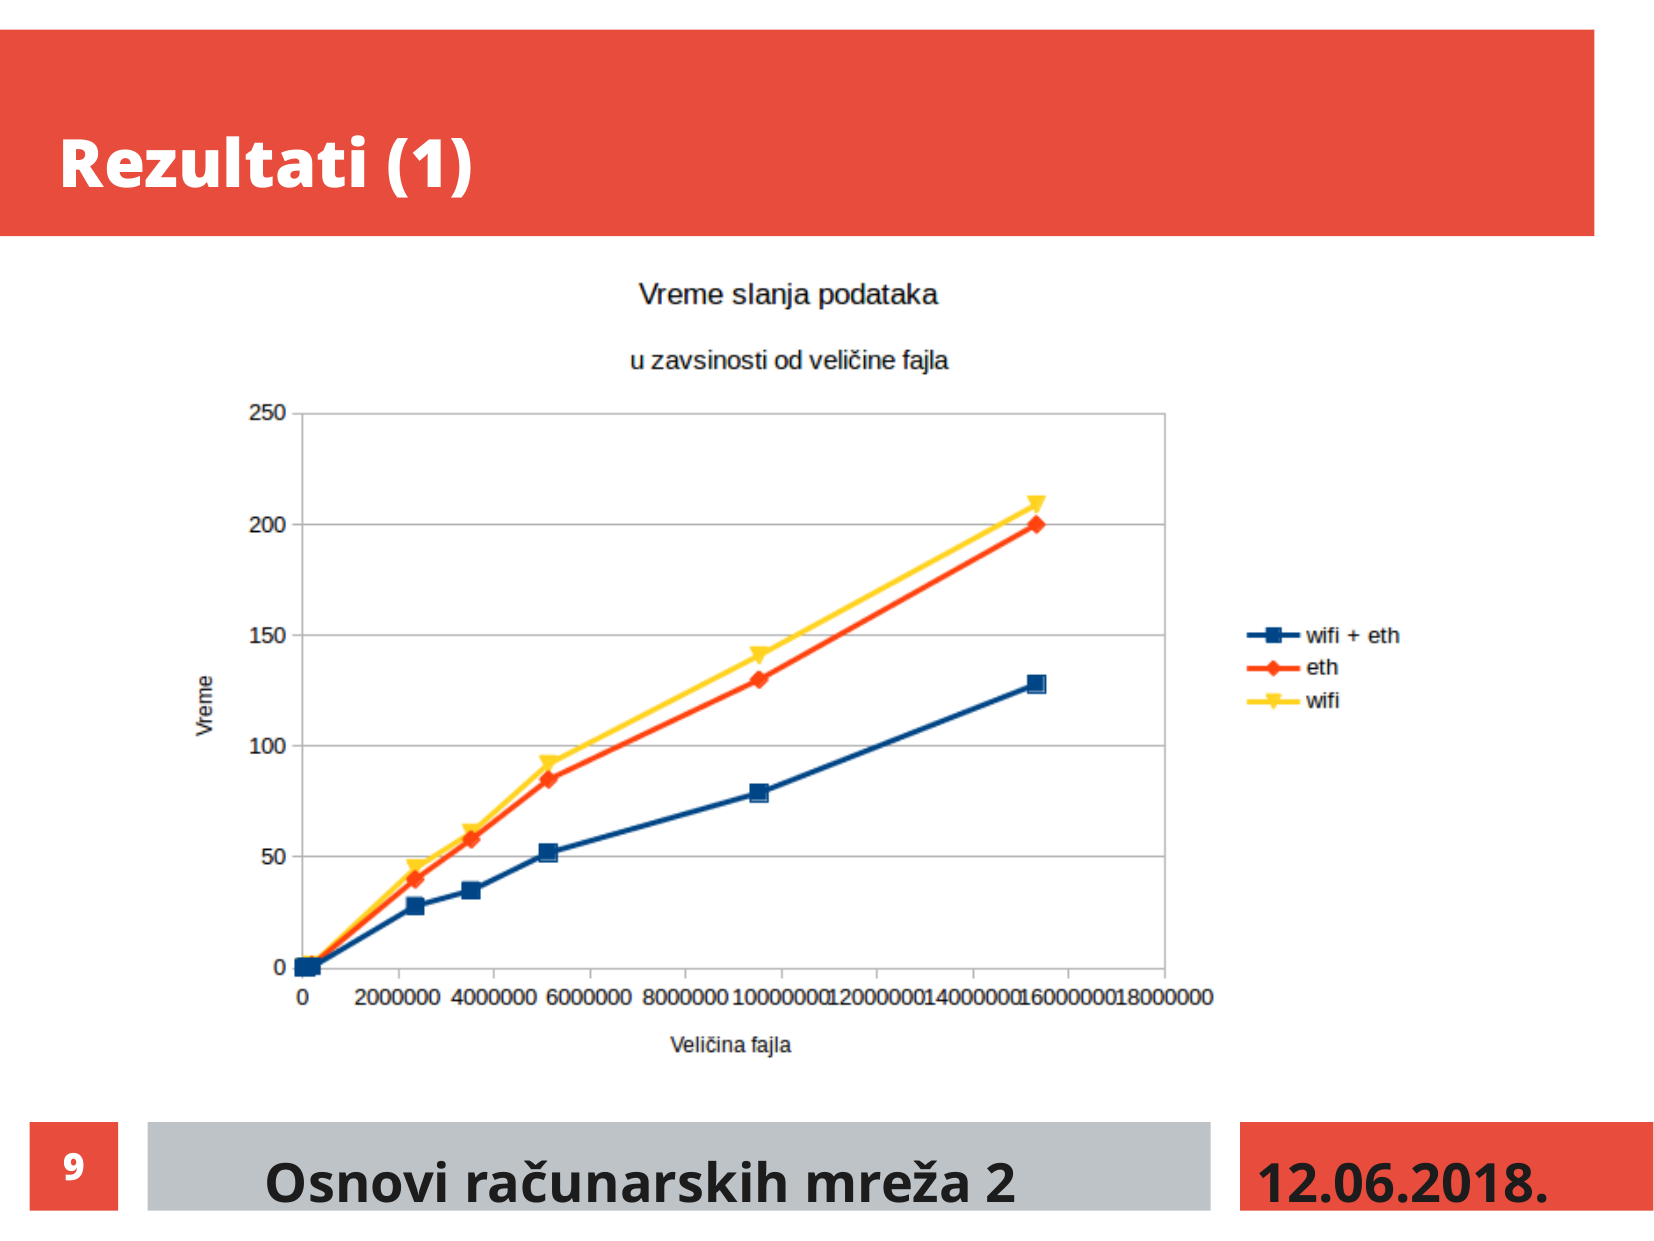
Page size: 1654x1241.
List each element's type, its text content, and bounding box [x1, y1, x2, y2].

picture [156, 243, 1421, 1093]
title Rezultati (1) [59, 59, 1595, 207]
text_box Osnovi računarskih mreža 2 [265, 1144, 1132, 1205]
text_box 12.06.2018. [1256, 1144, 1634, 1220]
